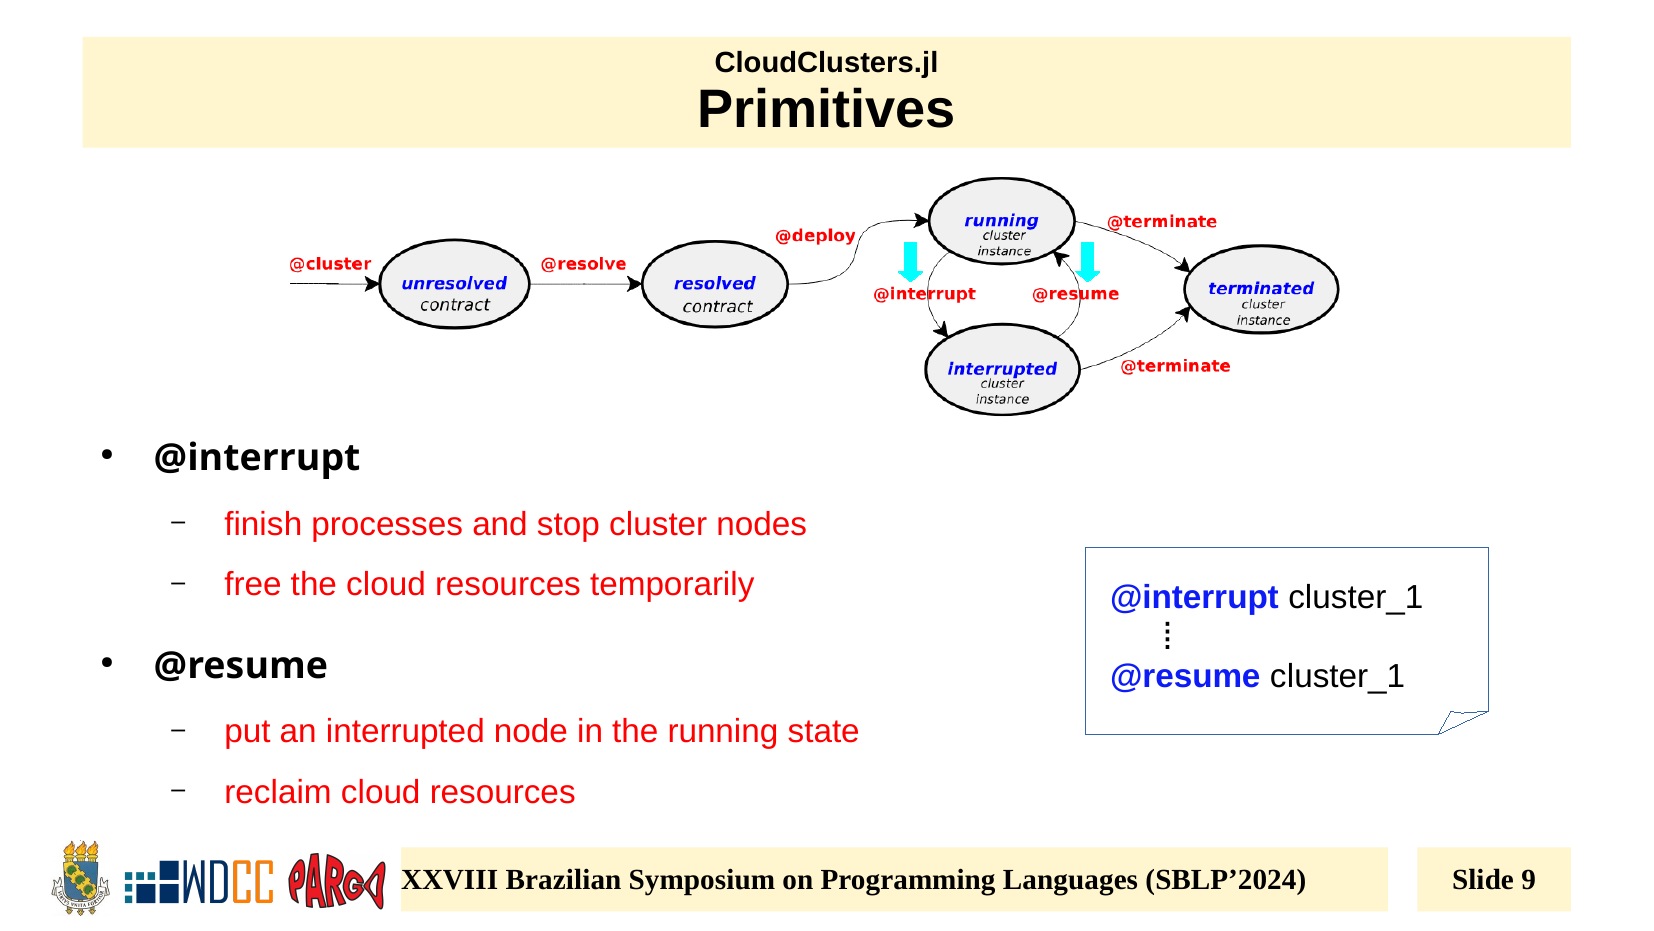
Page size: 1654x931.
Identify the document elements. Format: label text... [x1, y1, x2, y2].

list @interrupt finish processes and stop cluster nodes free the cloud resources temporarily @resume put an interrupted node in the running state reclaim cloud resources [82, 430, 1026, 827]
picture [113, 848, 386, 918]
text_box [1075, 242, 1100, 282]
picture [51, 840, 110, 916]
text_box [898, 242, 923, 282]
title CloudClusters.jl Primitives [82, 36, 1571, 148]
text_box @interrupt cluster_1 ⁞ @resume cluster_1 [1095, 570, 1439, 702]
picture [277, 173, 1343, 419]
